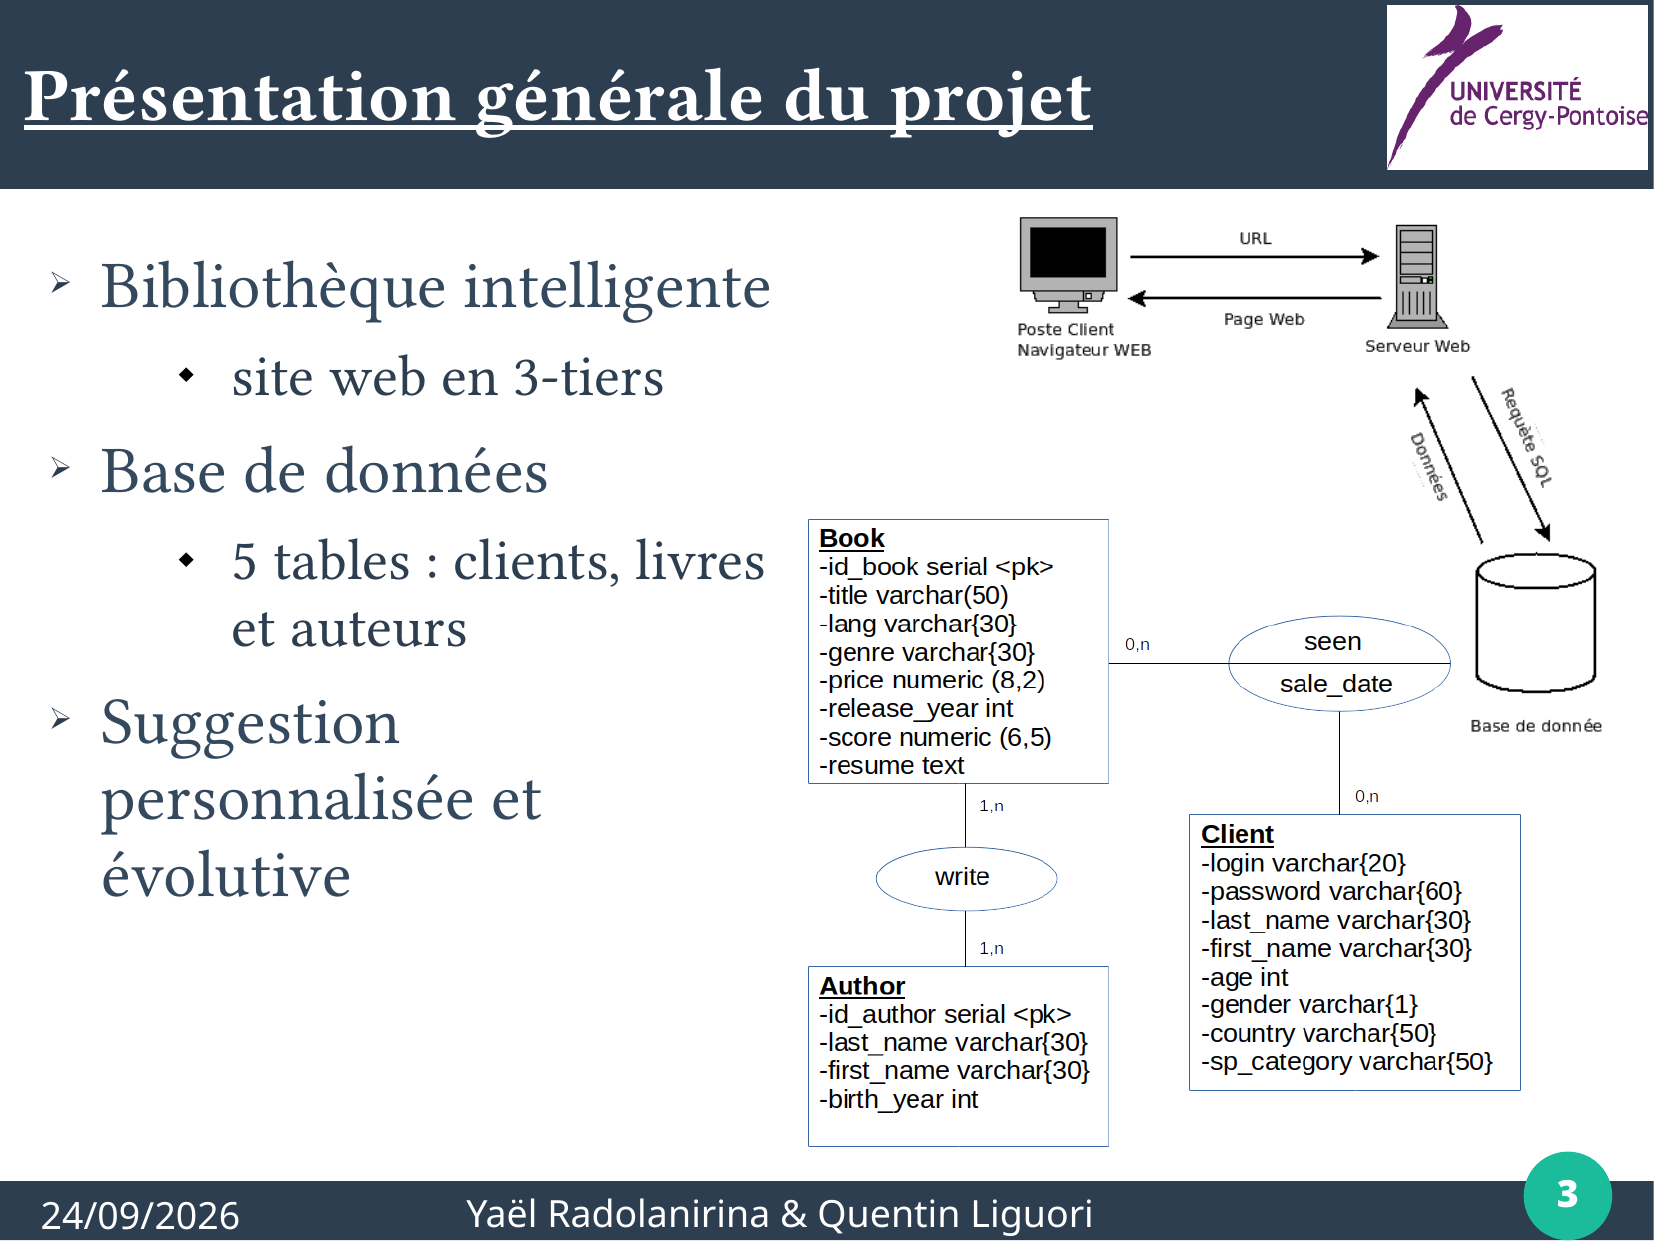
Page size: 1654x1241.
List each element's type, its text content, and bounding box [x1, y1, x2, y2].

list Bibliothèque intelligente site web en 3-tiers Base de données 5 tables : clients, livres et auteurs Suggestion personnalisée et évolutive [31, 248, 781, 1134]
title Présentation générale du projet [23, 17, 1406, 175]
picture [1387, 5, 1648, 170]
picture [783, 216, 1604, 1165]
